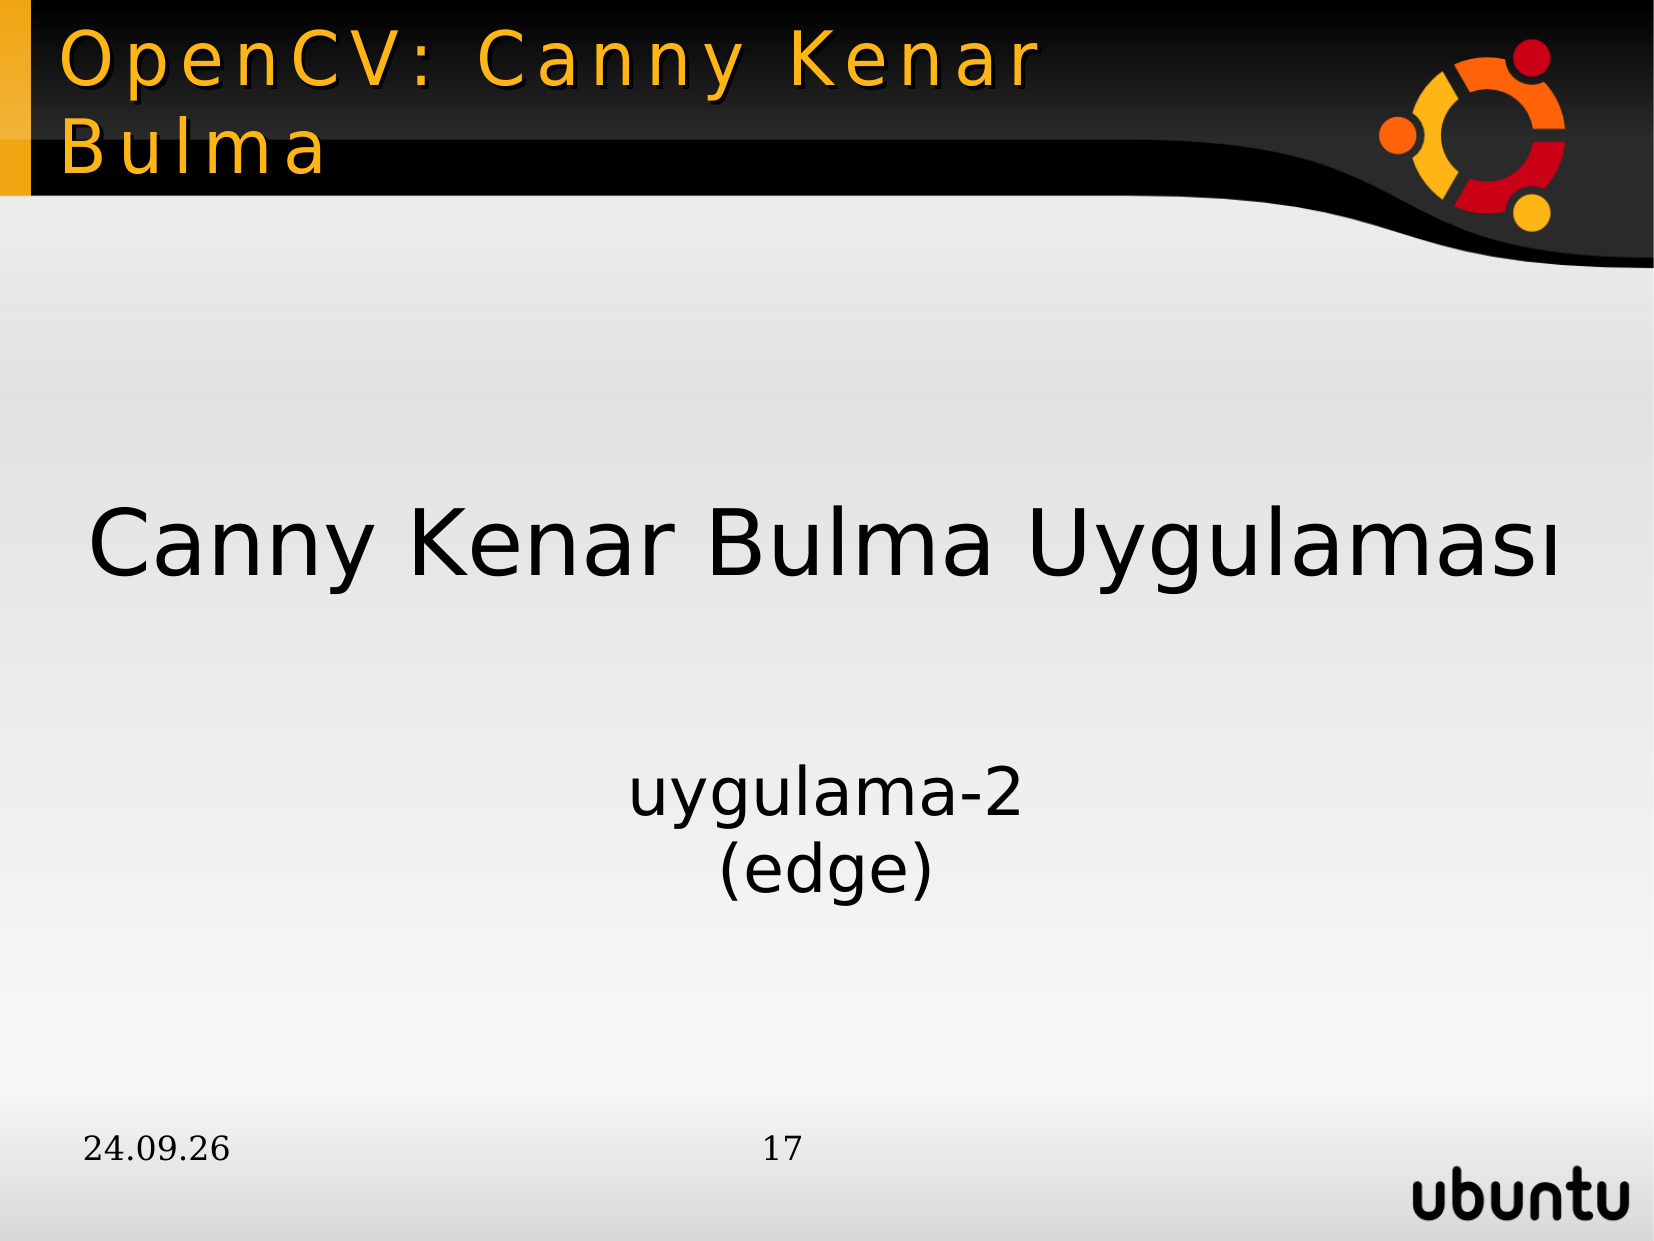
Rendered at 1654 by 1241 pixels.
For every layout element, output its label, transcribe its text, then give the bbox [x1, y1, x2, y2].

subtitle Canny Kenar Bulma Uygulaması uygulama-2 (edge) [82, 297, 1571, 1102]
title OpenCV: Canny Kenar Bulma [59, 16, 1270, 191]
picture [0, 0, 1654, 1241]
